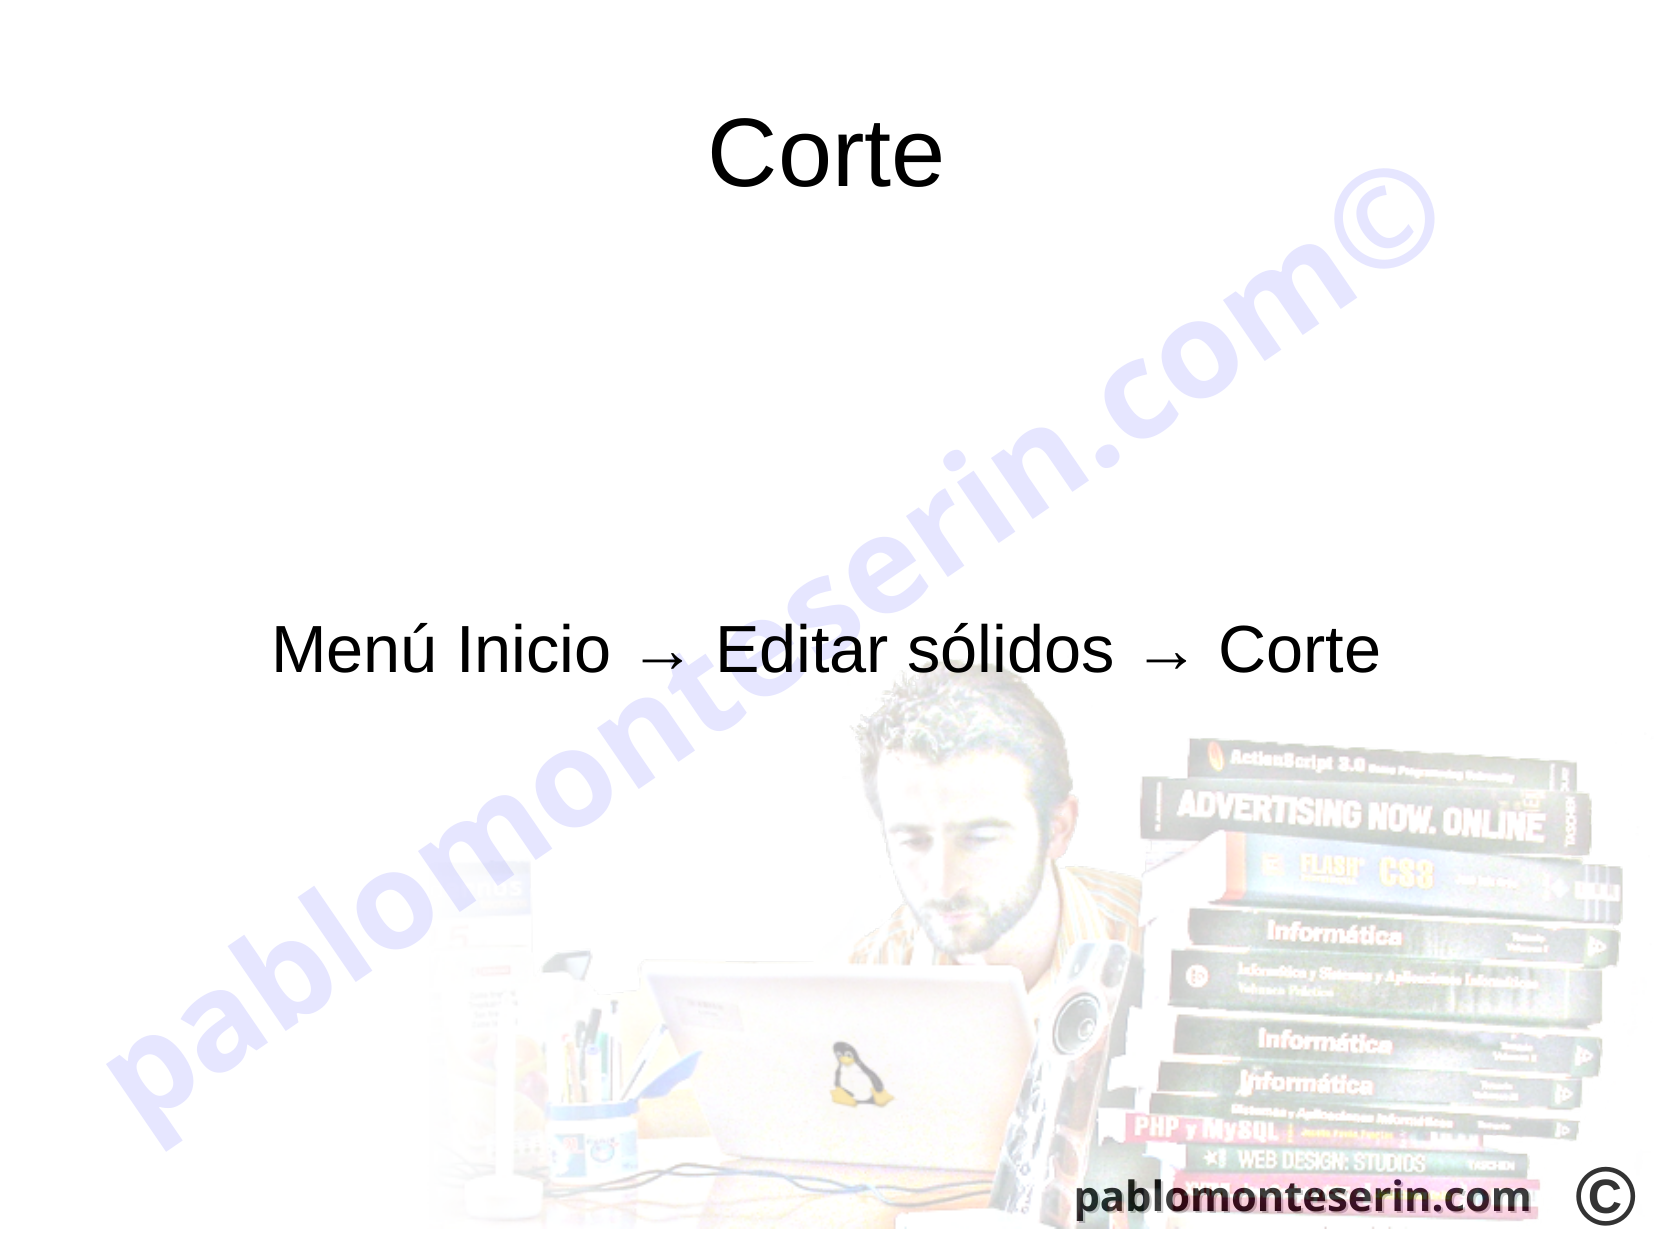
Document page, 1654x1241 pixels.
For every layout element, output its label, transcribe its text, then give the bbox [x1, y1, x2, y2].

title Corte [82, 49, 1571, 257]
picture [412, 640, 1654, 1229]
subtitle Menú Inicio → Editar sólidos → Corte [82, 290, 1571, 1010]
